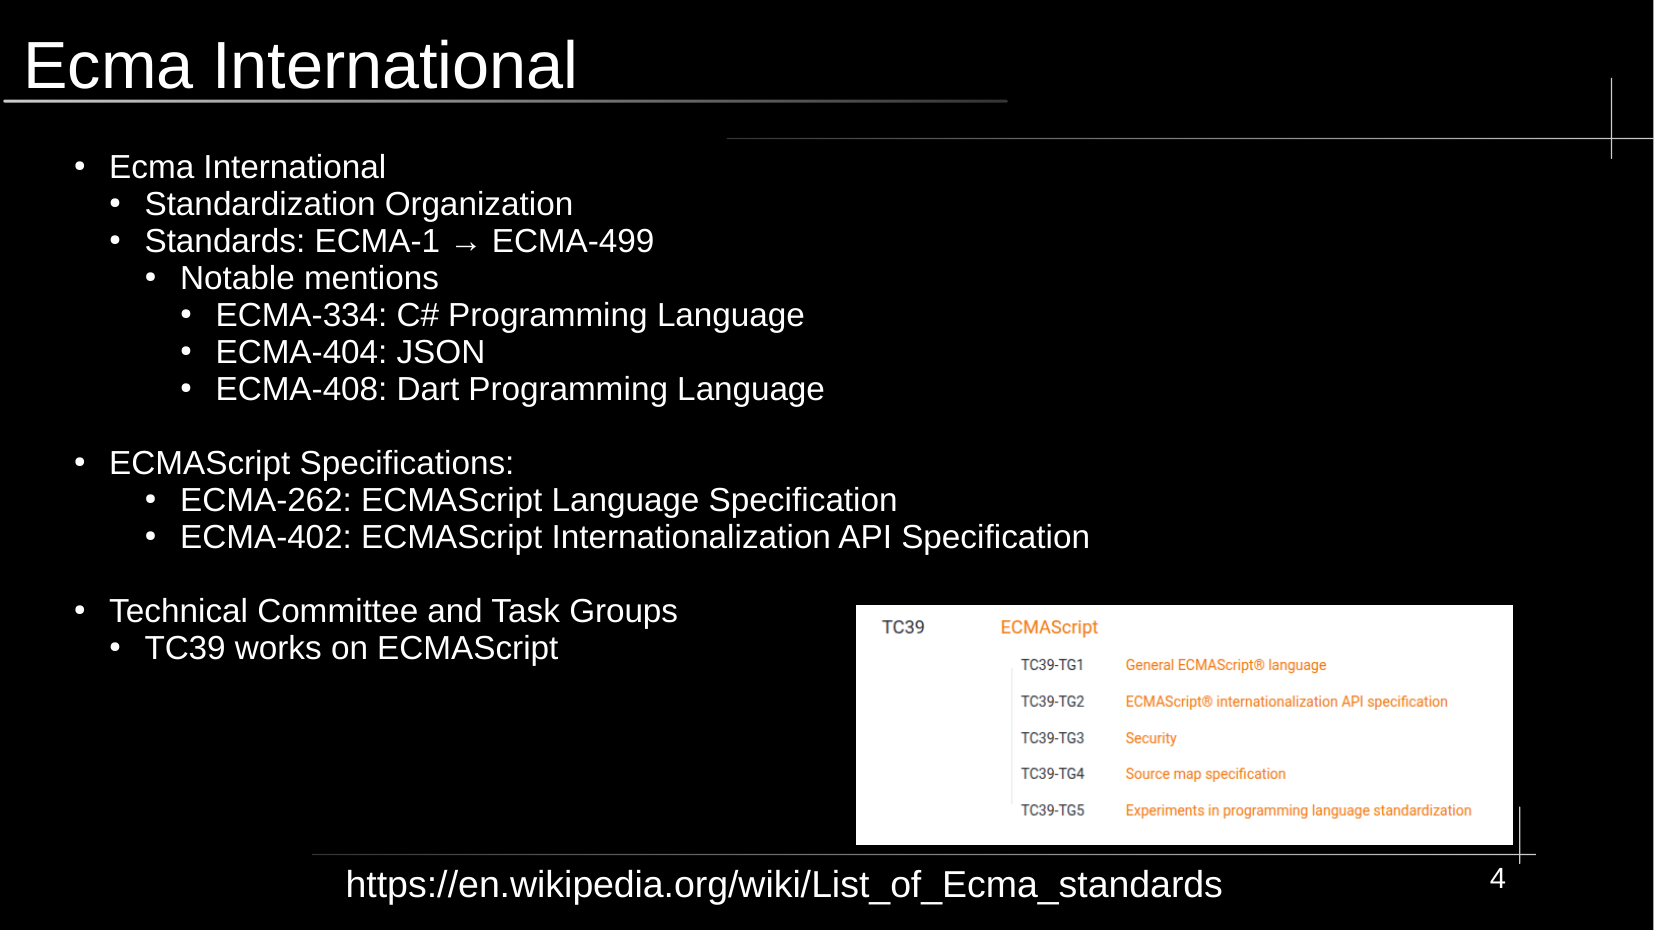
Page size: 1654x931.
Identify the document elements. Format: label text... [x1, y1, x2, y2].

text_box https://en.wikipedia.org/wiki/List_of_Ecma_standards [330, 856, 1241, 914]
text_box Ecma International Standardization Organization Standards: ECMA-1 → ECMA-499 Notable mentions ECMA-334: C# Programming Language ECMA-404: JSON ECMA-408: Dart Programming Language ECMAScript Specifications: ECMA-262: ECMAScript Language Specification ECMA-402: ECMAScript Internationalization API Specification Technical Committee and Task Groups TC39 works on ECMAScript [59, 140, 1270, 717]
picture [856, 605, 1513, 845]
title Ecma International [23, 11, 1589, 119]
